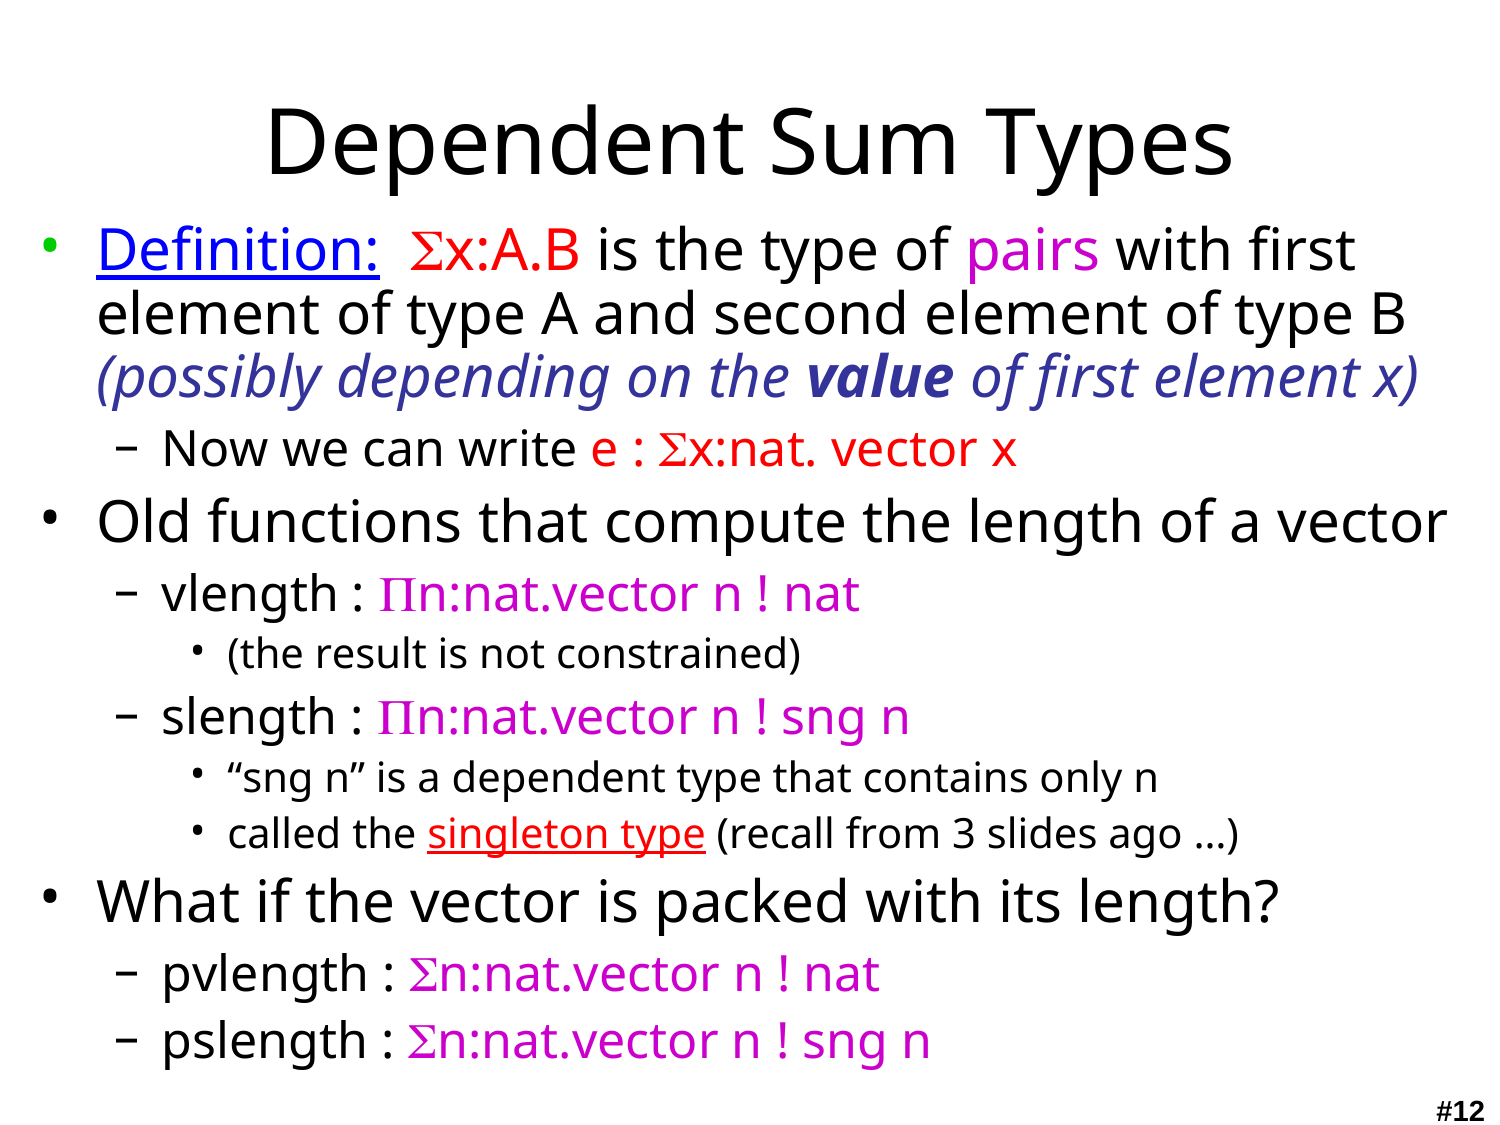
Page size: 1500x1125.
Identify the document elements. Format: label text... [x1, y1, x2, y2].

title Dependent Sum Types [24, 45, 1476, 212]
list Definition: x:A.B is the type of pairs with first element of type A and second element of type B (possibly depending on the value of first element x) Now we can write e : x:nat. vector x Old functions that compute the length of a vector vlength : n:nat.vector n ! nat (the result is not constrained) slength : n:nat.vector n ! sng n “sng n” is a dependent type that contains only n called the singleton type (recall from 3 slides ago …) What if the vector is packed with its length? pvlength : n:nat.vector n ! nat pslength : n:nat.vector n ! sng n [24, 212, 1476, 1121]
